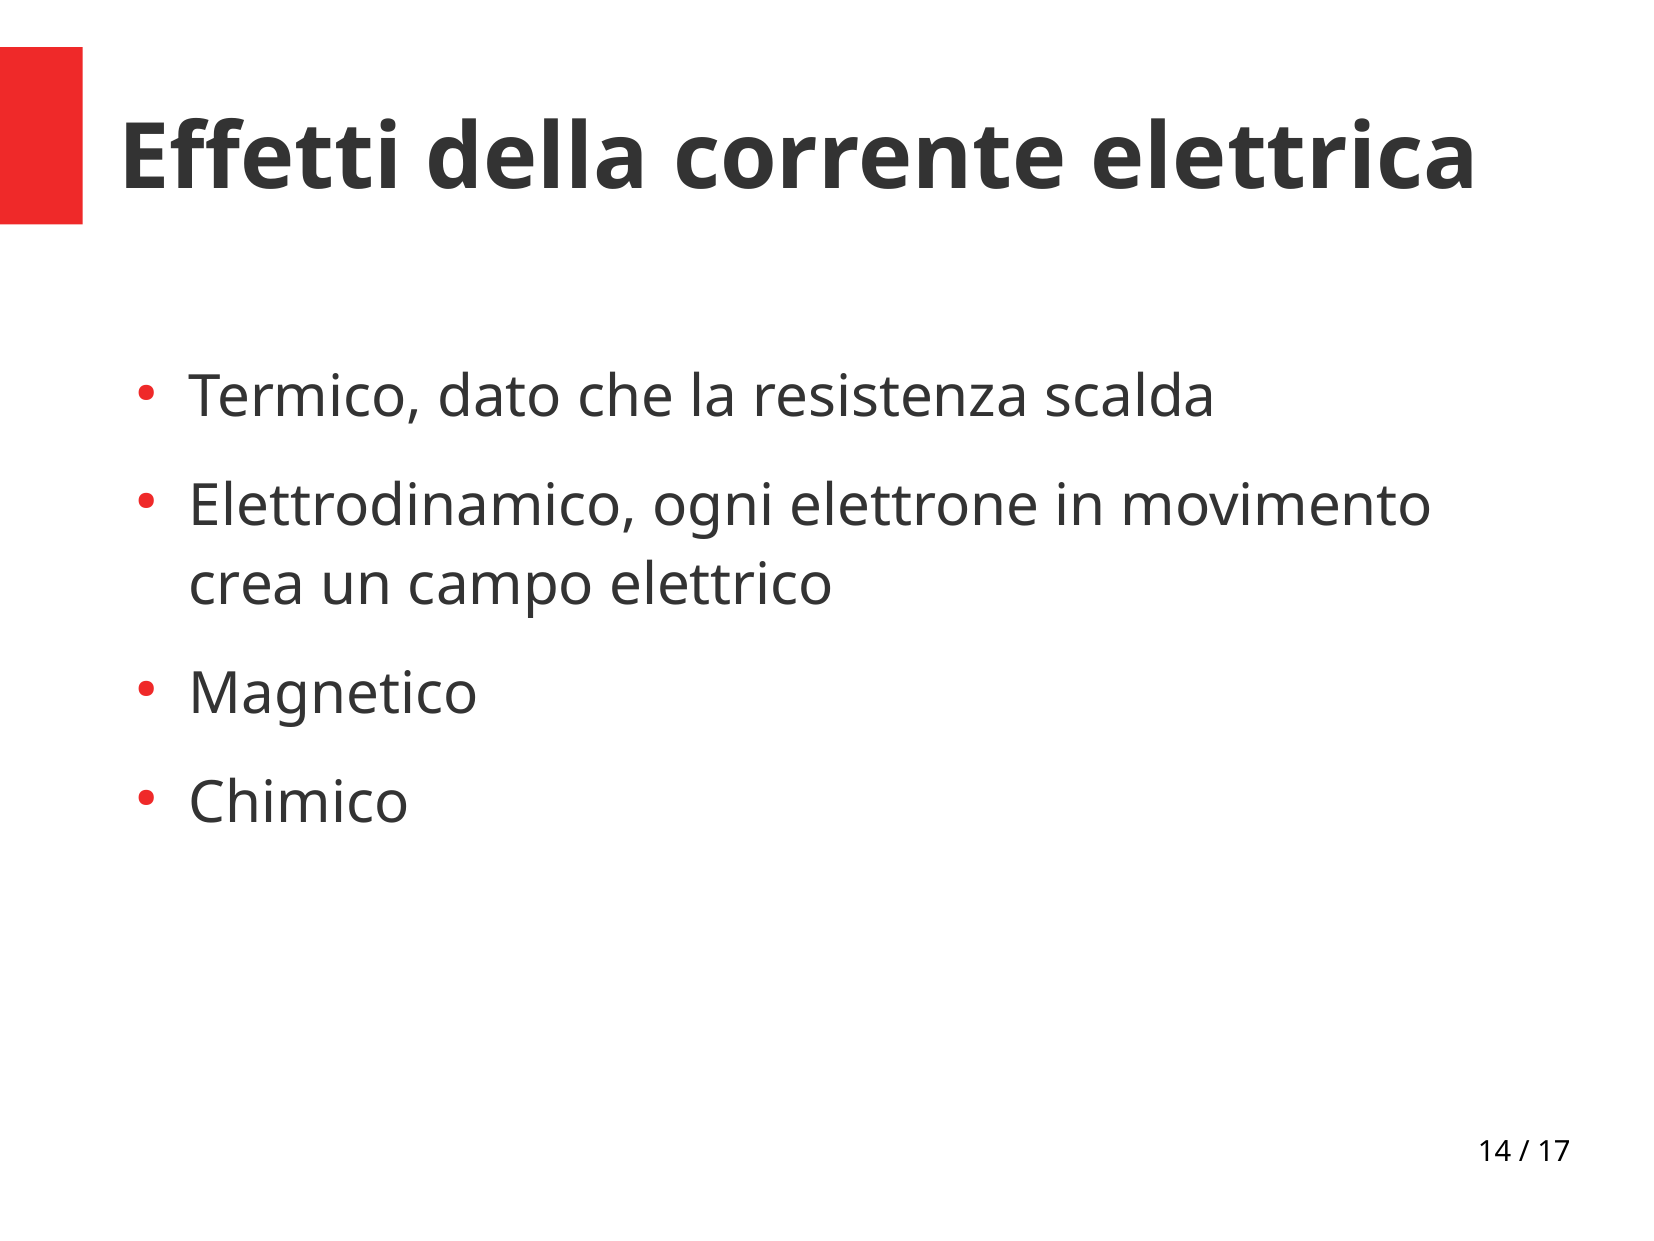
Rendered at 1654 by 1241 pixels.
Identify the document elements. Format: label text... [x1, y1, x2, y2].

list Termico, dato che la resistenza scalda Elettrodinamico, ogni elettrone in movimento crea un campo elettrico Magnetico Chimico [118, 354, 1536, 1074]
title Effetti della corrente elettrica [118, 45, 1571, 260]
